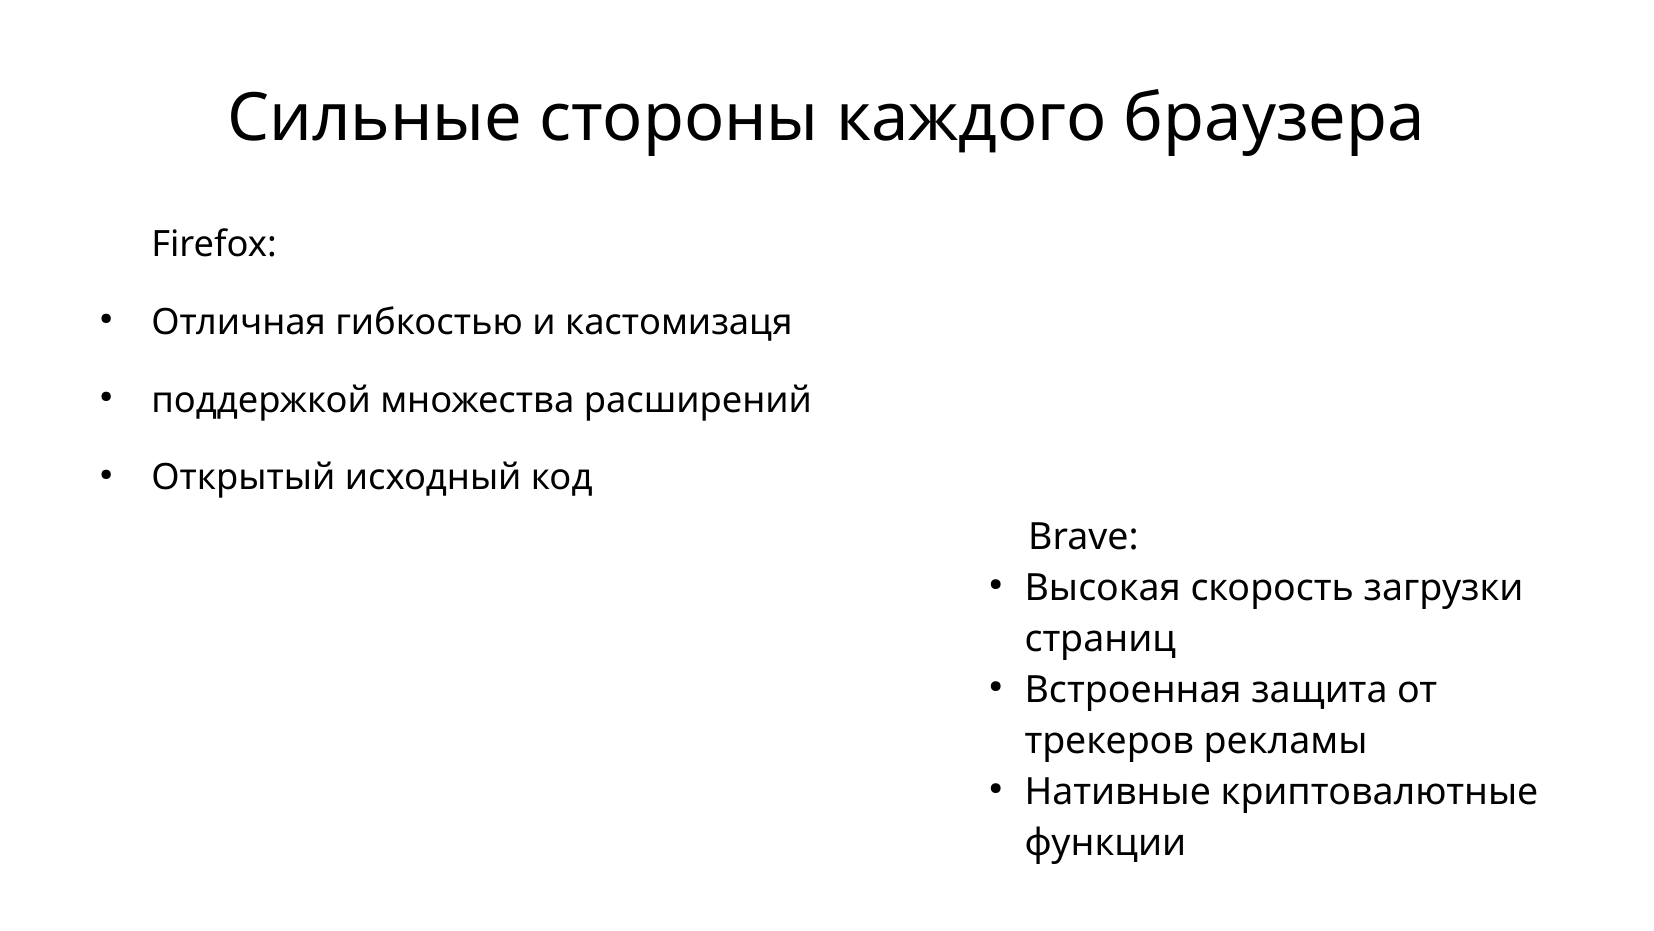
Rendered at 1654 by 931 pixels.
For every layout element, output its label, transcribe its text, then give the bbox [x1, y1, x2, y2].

list Firefox: Отличная гибкостью и кастомизаця поддержкой множества расширений Открытый исходный код [82, 217, 886, 502]
text_box Brave: Высокая скорость загрузки страниц Встроенная защита от трекеров рекламы Нативные криптовалютные функции [974, 501, 1595, 874]
title Сильные стороны каждого браузера [82, 37, 1571, 193]
